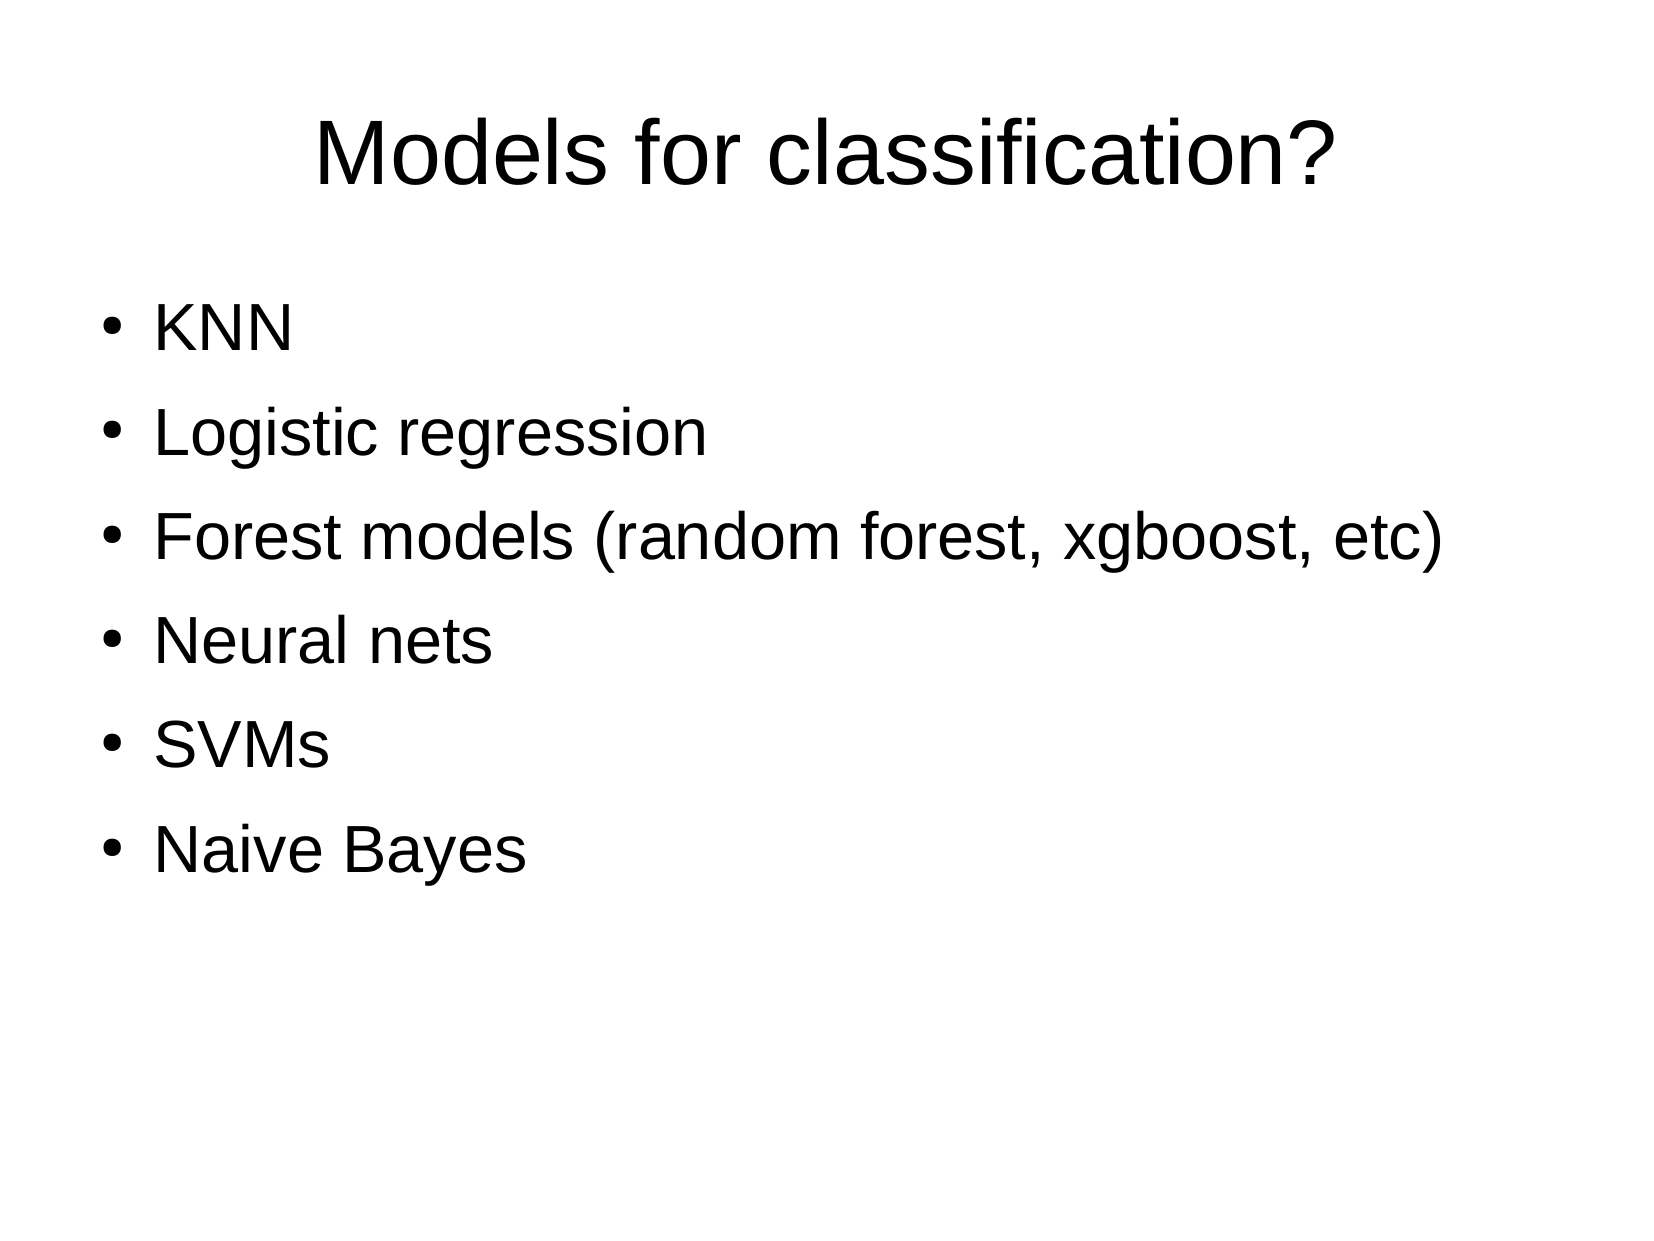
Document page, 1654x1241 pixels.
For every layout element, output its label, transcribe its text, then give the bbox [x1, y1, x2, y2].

title Models for classification? [82, 49, 1571, 257]
list KNN Logistic regression Forest models (random forest, xgboost, etc) Neural nets SVMs Naive Bayes [82, 290, 1571, 1010]
